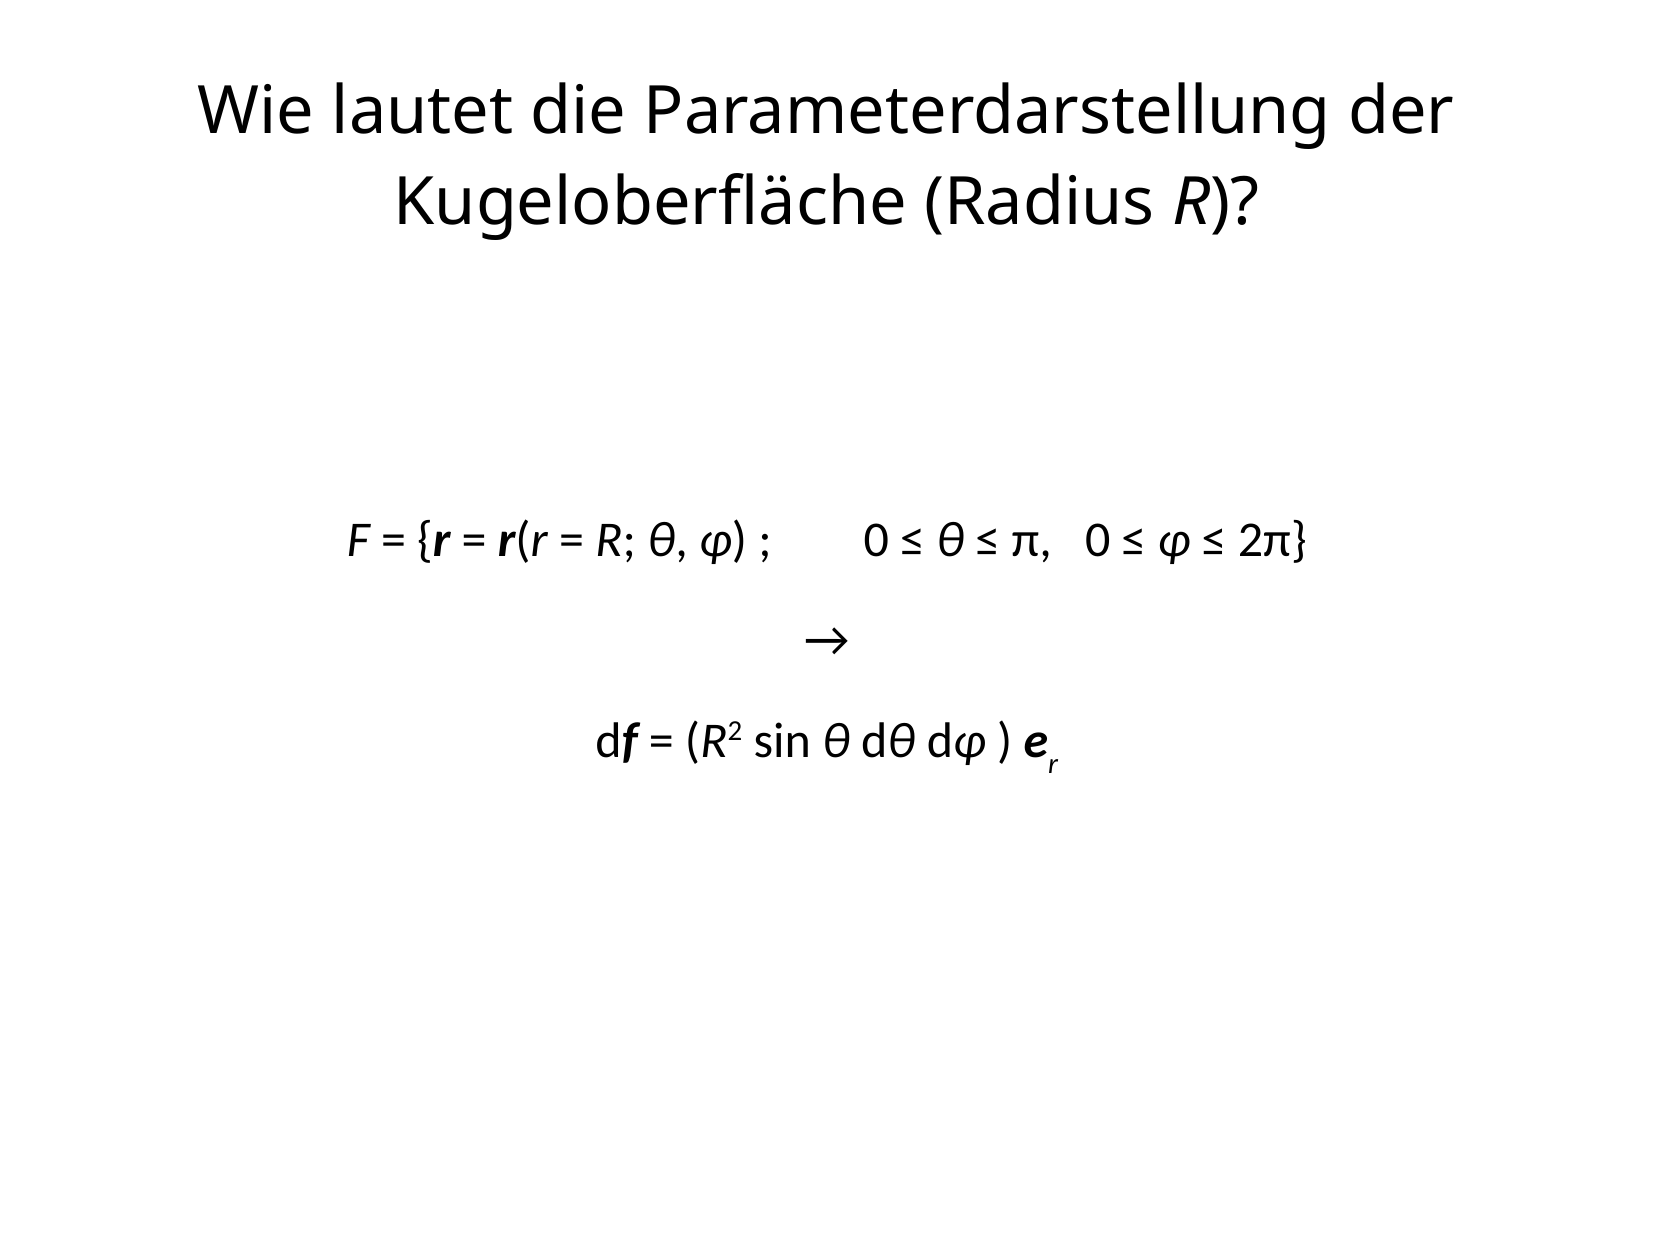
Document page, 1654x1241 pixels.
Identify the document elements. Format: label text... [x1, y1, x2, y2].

title Wie lautet die Parameterdarstellung der Kugeloberfläche (Radius R)? [82, 49, 1571, 257]
subtitle F = {r = r(r = R; θ, φ) ; 0 ≤ θ ≤ π, 0 ≤ φ ≤ 2π} → df = (R2 sin θ dθ dφ ) er [82, 290, 1571, 1010]
